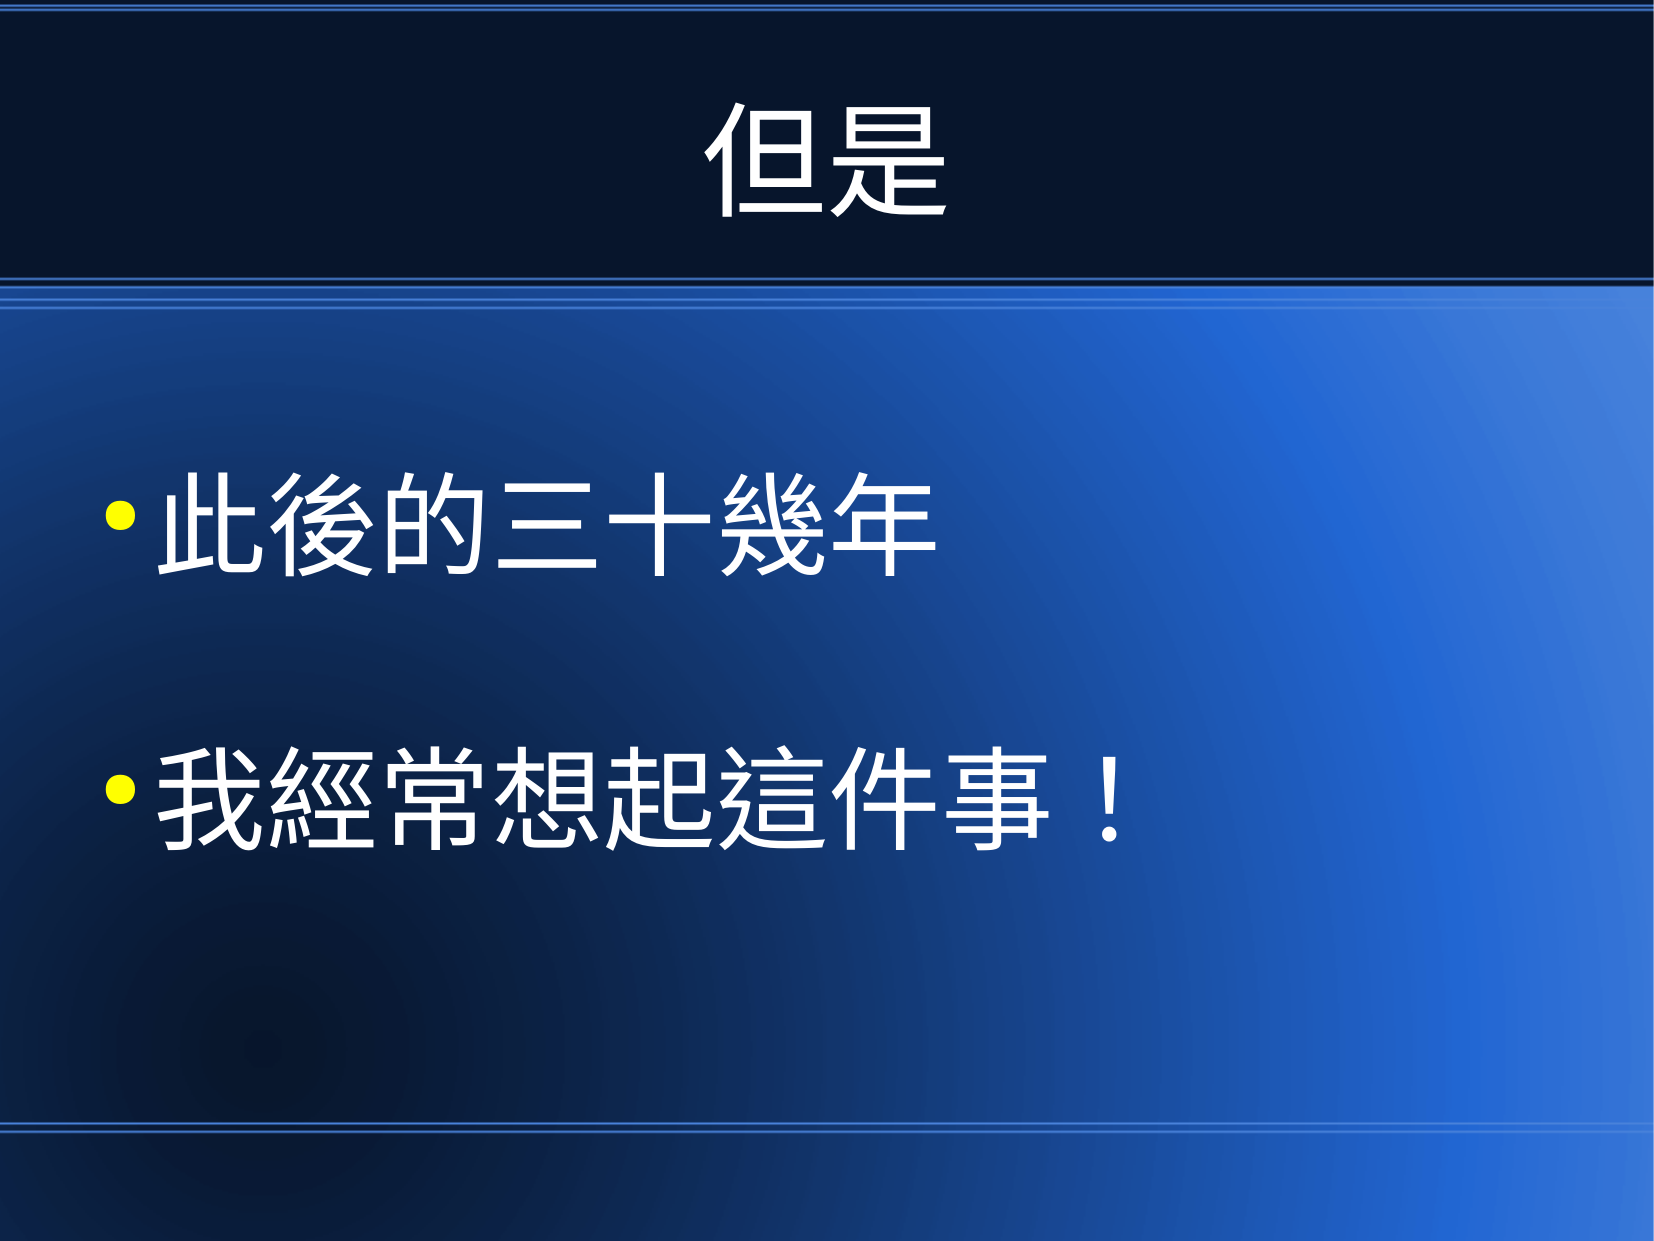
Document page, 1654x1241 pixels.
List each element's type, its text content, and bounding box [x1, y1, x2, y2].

list 此後的三十幾年 我經常想起這件事！ [82, 355, 1571, 1241]
picture [0, 0, 1654, 1241]
title 但是 [82, 49, 1571, 257]
